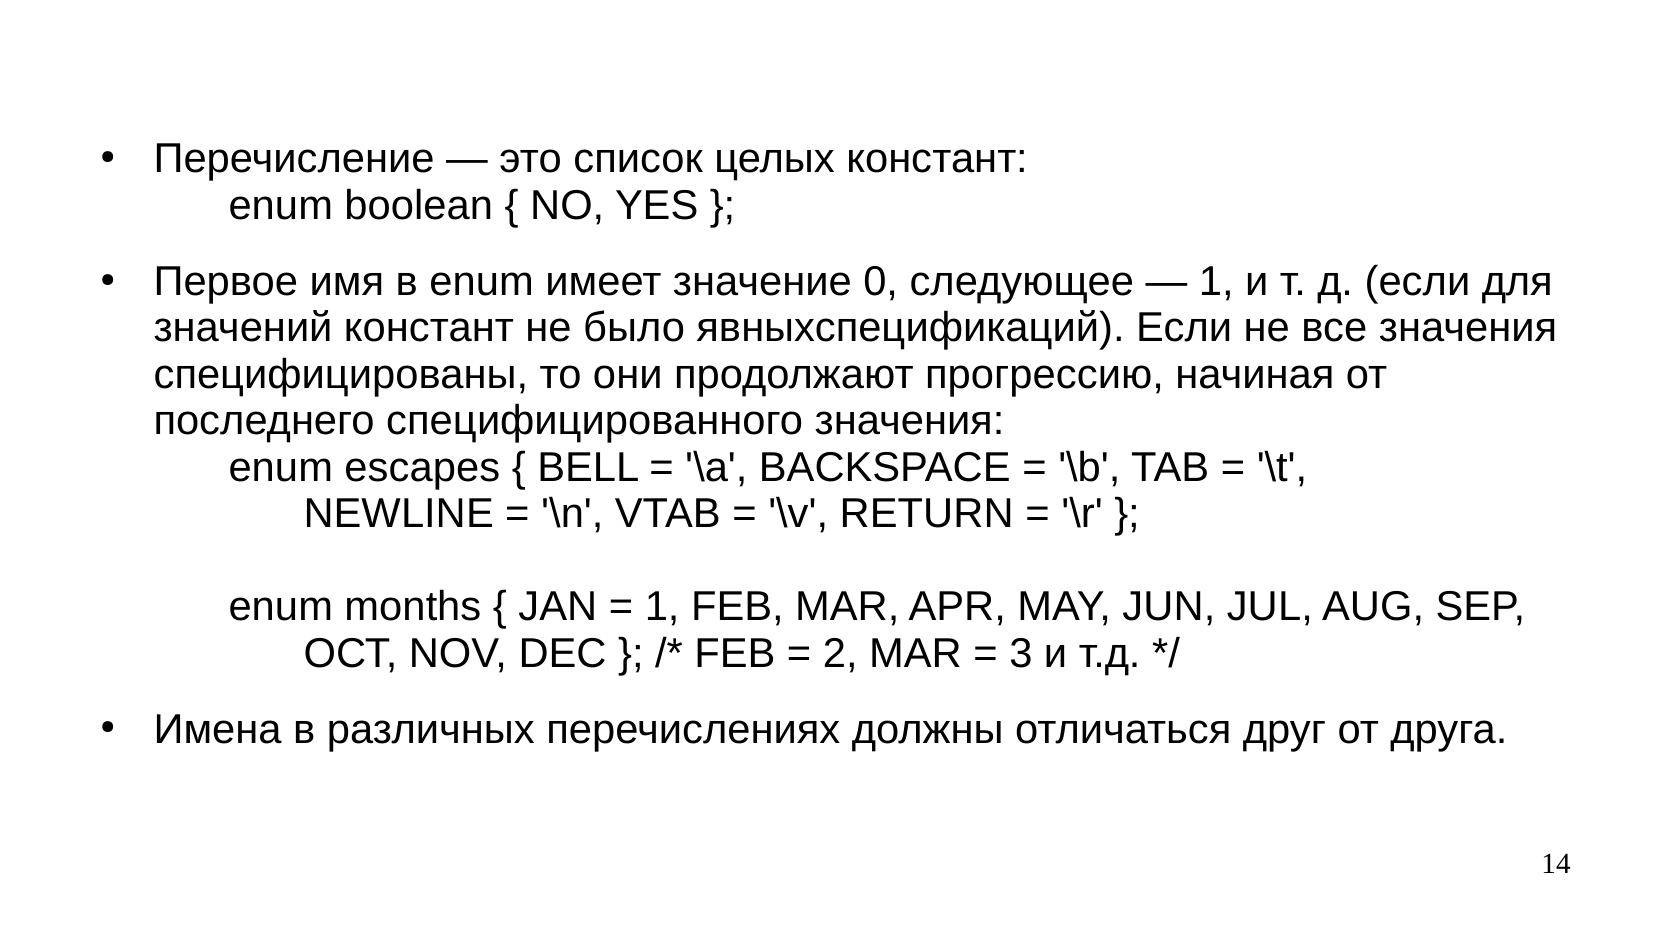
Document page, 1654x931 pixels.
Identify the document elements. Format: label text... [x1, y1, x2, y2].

list Перечисление — это список целых констант: enum boolean { NO, YES }; Первое имя в enum имеет значение 0, следующее — 1, и т. д. (если для значений констант не было явныхспецификаций). Если не все значения специфицированы, то они продолжают прогрессию, начиная от последнего специфицированного значения: enum escapes { BELL = '\а', BACKSPACE = '\b', TAB = '\t', NEWLINE = '\n', VTAB = '\v', RETURN = '\r' }; enum months { JAN = 1, FEB, MAR, APR, MAY, JUN, JUL, AUG, SEP, ОСТ, NOV, DEC }; /* FEB = 2, MAR = 3 и т.д. */ Имена в различных перечислениях должны отличаться друг от друга. [82, 135, 1571, 886]
